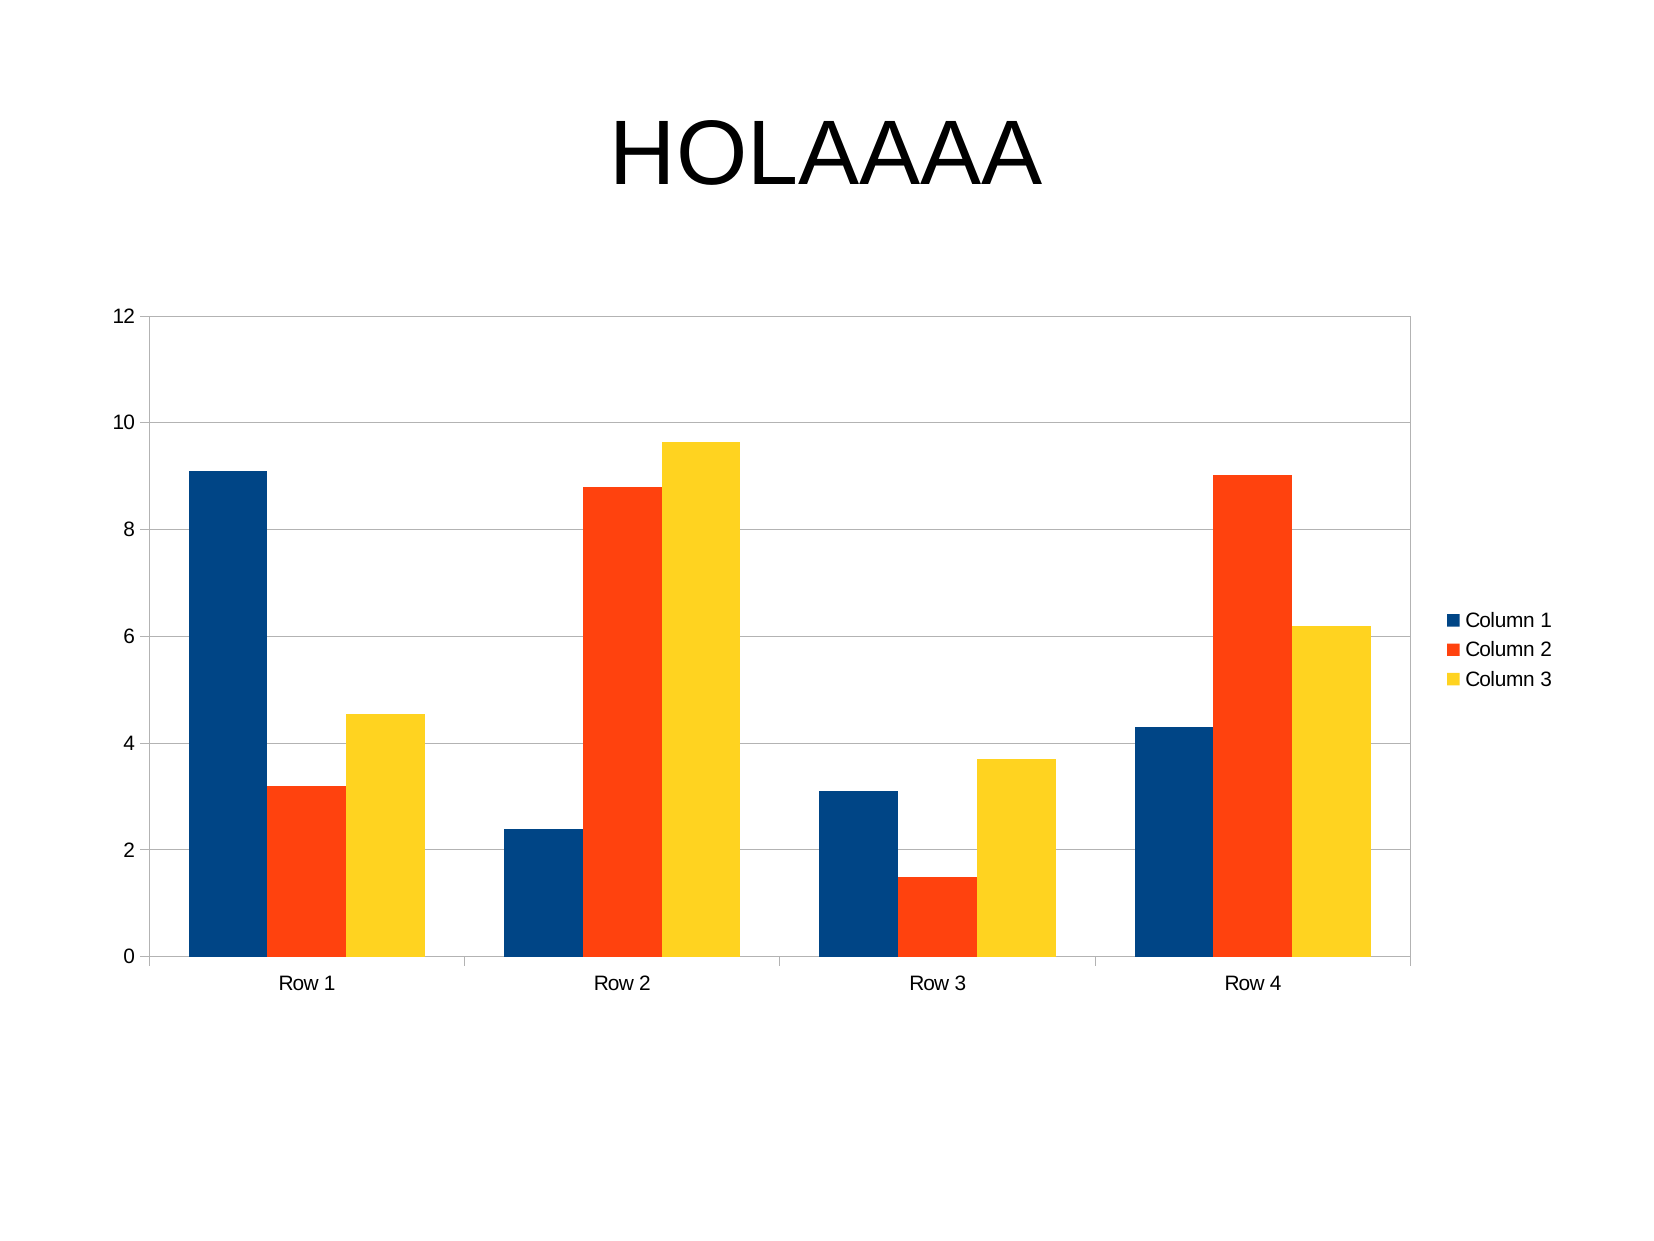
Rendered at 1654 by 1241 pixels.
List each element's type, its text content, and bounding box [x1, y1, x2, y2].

title HOLAAAA [82, 49, 1571, 257]
chart [82, 290, 1571, 1010]
